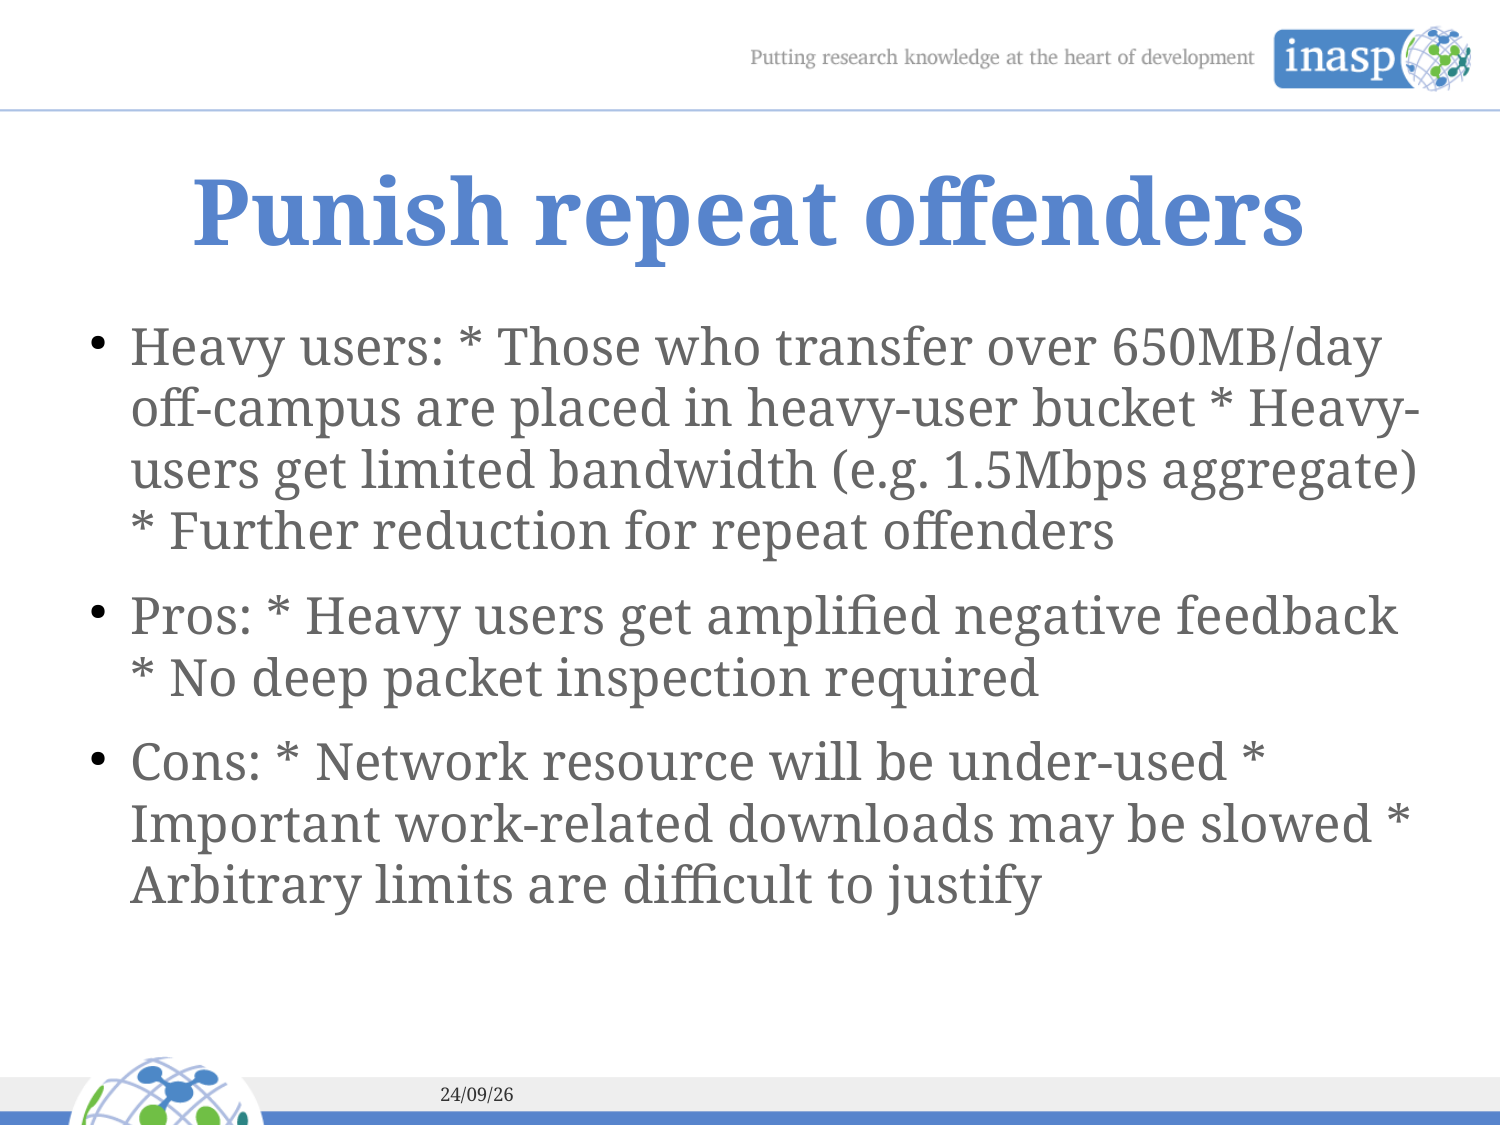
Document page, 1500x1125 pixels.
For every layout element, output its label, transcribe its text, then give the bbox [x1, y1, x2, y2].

list Heavy users: * Those who transfer over 650MB/day off-campus are placed in heavy-user bucket * Heavy-users get limited bandwidth (e.g. 1.5Mbps aggregate) * Further reduction for repeat offenders Pros: * Heavy users get amplified negative feedback * No deep packet inspection required Cons: * Network resource will be under-used * Important work-related downloads may be slowed * Arbitrary limits are difficult to justify [75, 313, 1426, 967]
title Punish repeat offenders [75, 129, 1426, 313]
picture [0, 0, 1500, 1125]
